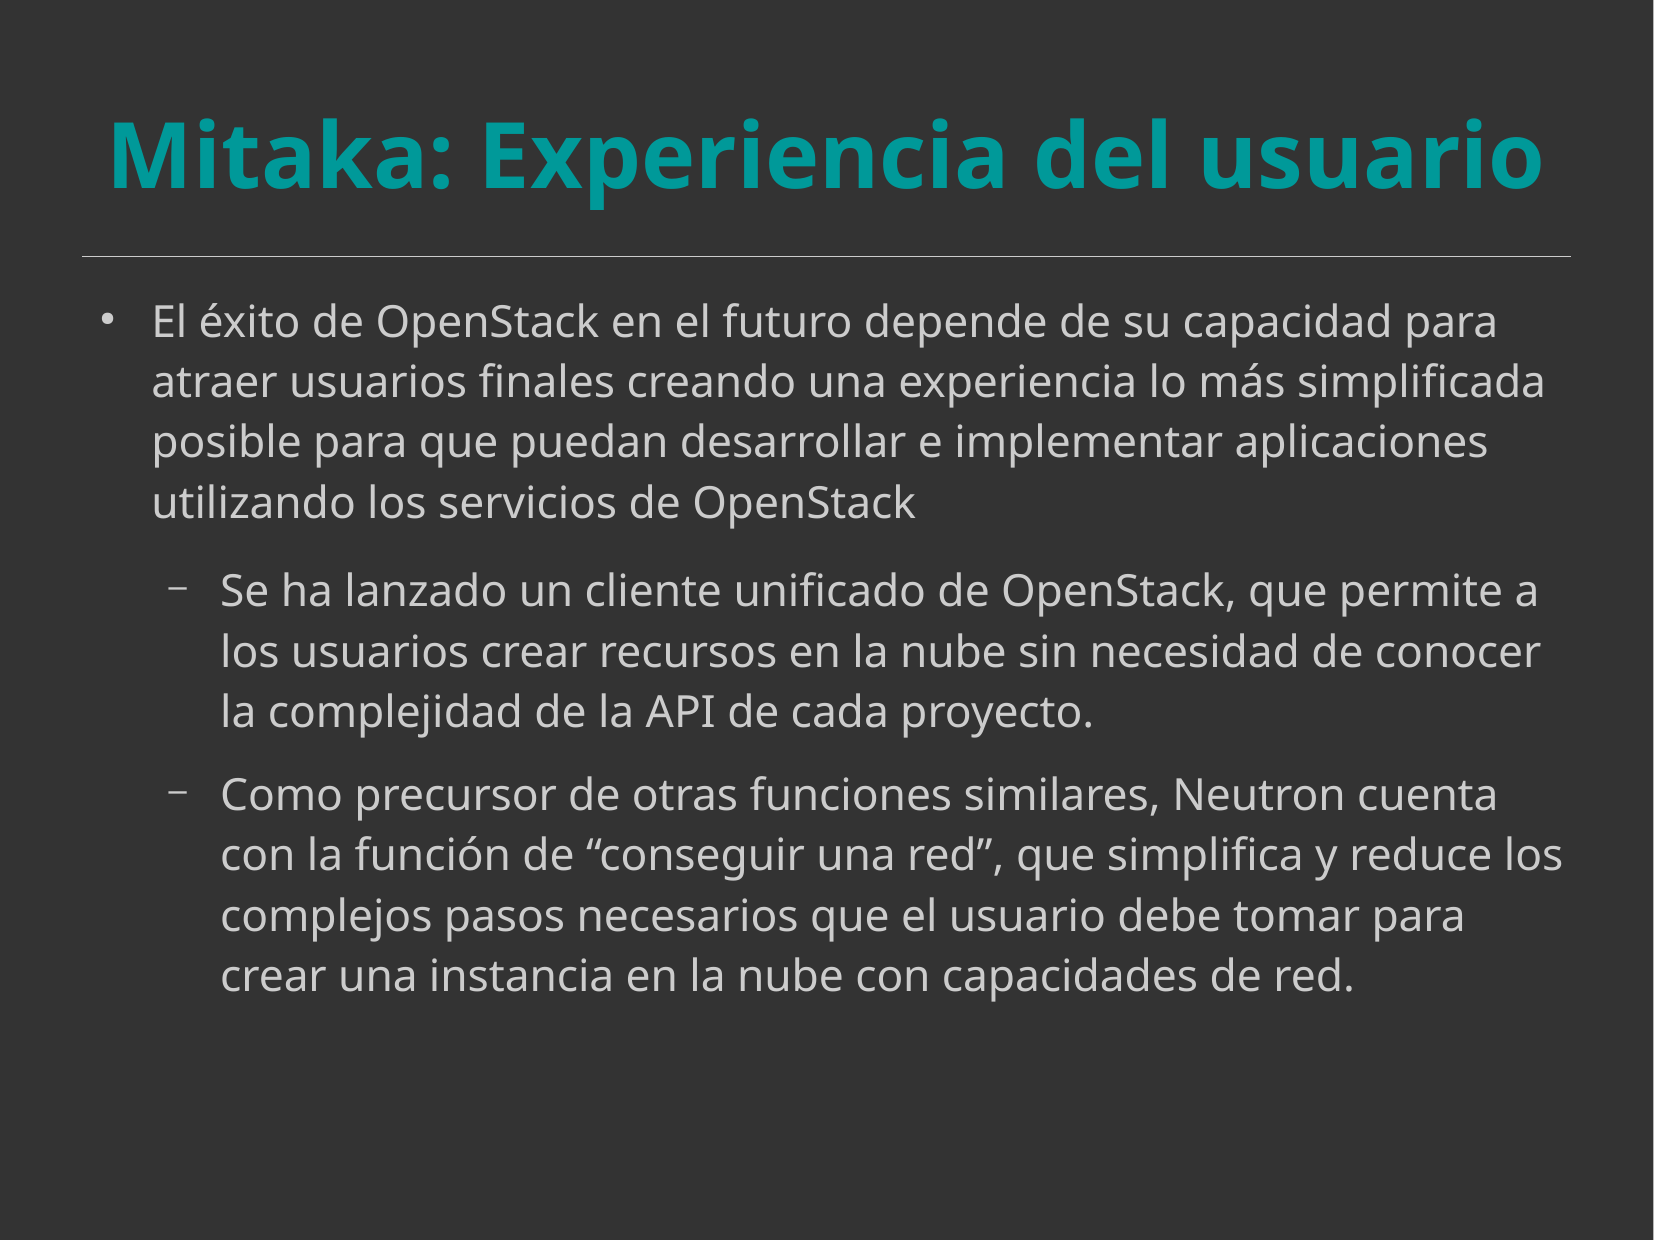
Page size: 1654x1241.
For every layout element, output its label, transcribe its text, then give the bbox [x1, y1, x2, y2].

list El éxito de OpenStack en el futuro depende de su capacidad para atraer usuarios finales creando una experiencia lo más simplificada posible para que puedan desarrollar e implementar aplicaciones utilizando los servicios de OpenStack Se ha lanzado un cliente unificado de OpenStack, que permite a los usuarios crear recursos en la nube sin necesidad de conocer la complejidad de la API de cada proyecto. Como precursor de otras funciones similares, Neutron cuenta con la función de “conseguir una red”, que simplifica y reduce los complejos pasos necesarios que el usuario debe tomar para crear una instancia en la nube con capacidades de red. [82, 290, 1571, 1010]
title Mitaka: Experiencia del usuario [82, 45, 1571, 260]
